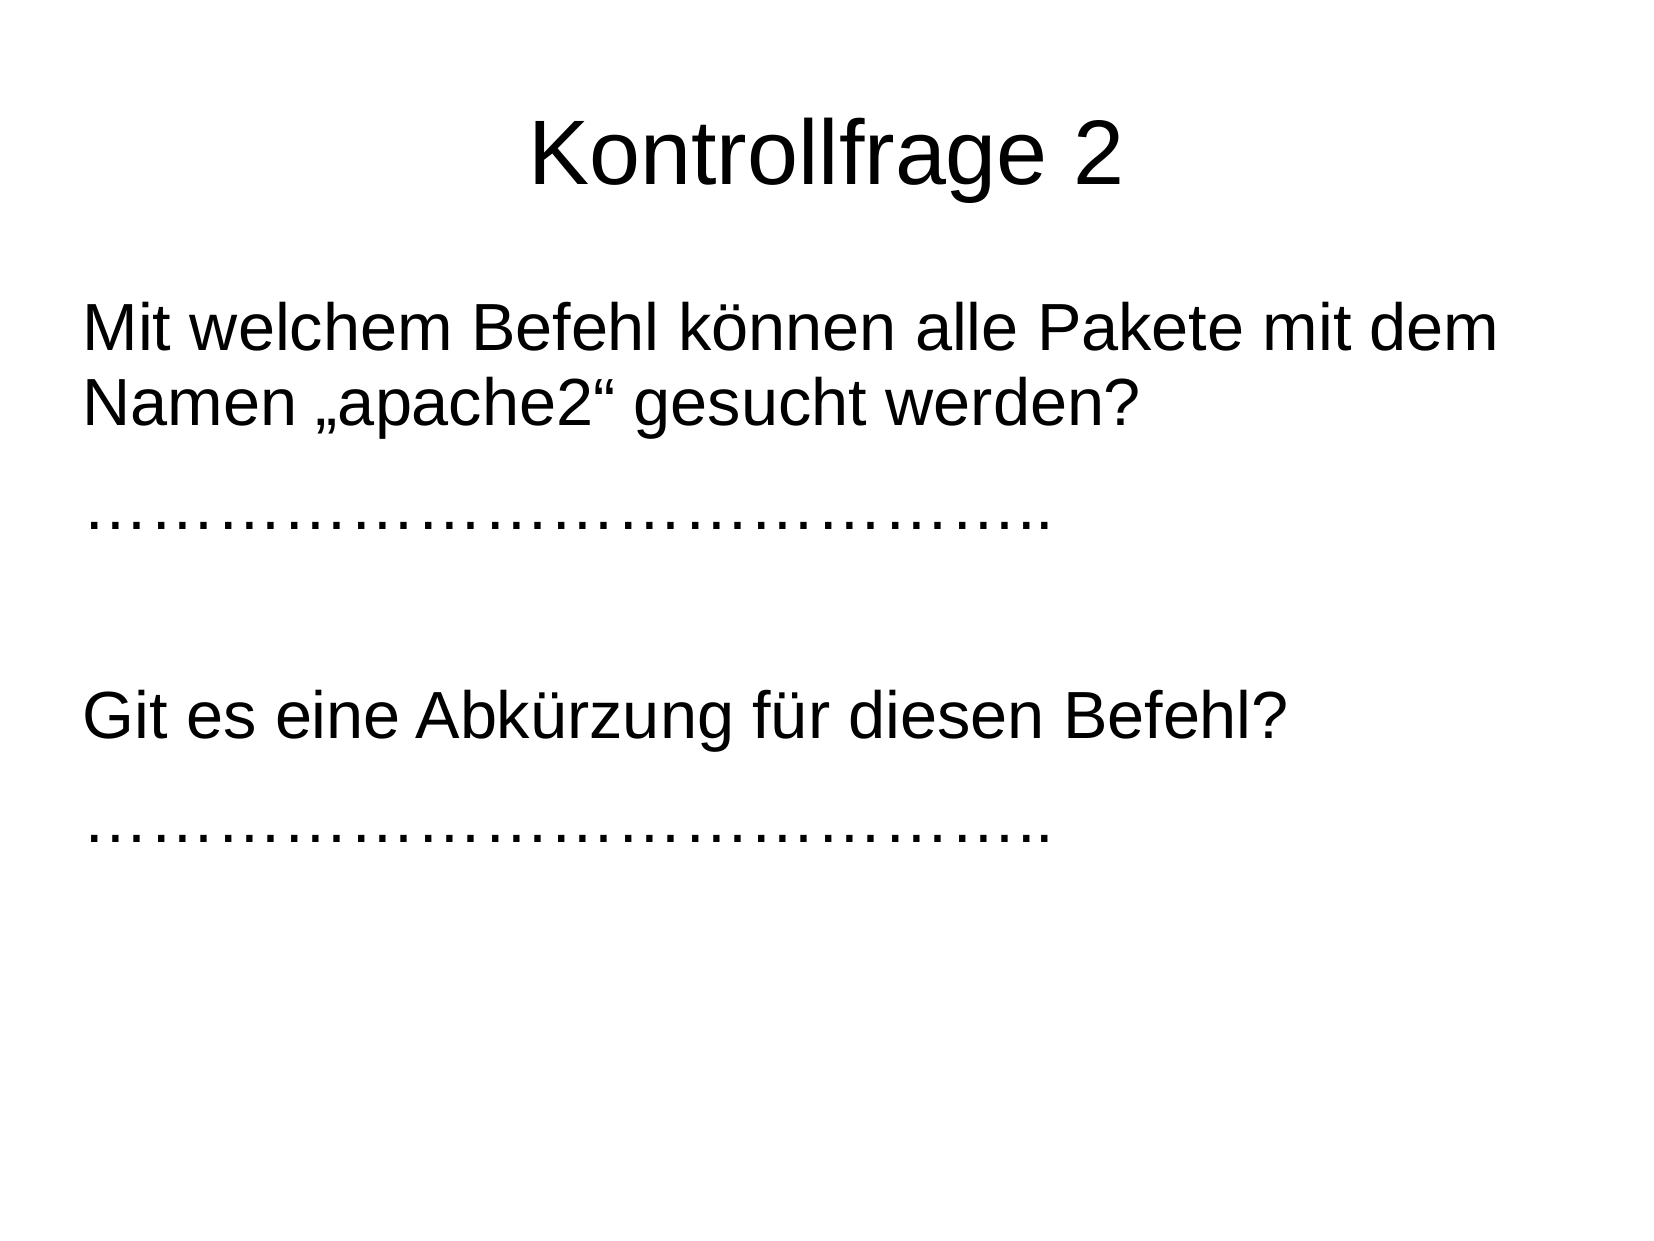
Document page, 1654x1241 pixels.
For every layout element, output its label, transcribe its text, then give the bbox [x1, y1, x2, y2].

title Kontrollfrage 2 [82, 101, 1571, 205]
list Mit welchem Befehl können alle Pakete mit dem Namen „apache2“ gesucht werden? …………………………………….. Git es eine Abkürzung für diesen Befehl? …………………………………….. [82, 290, 1571, 1010]
